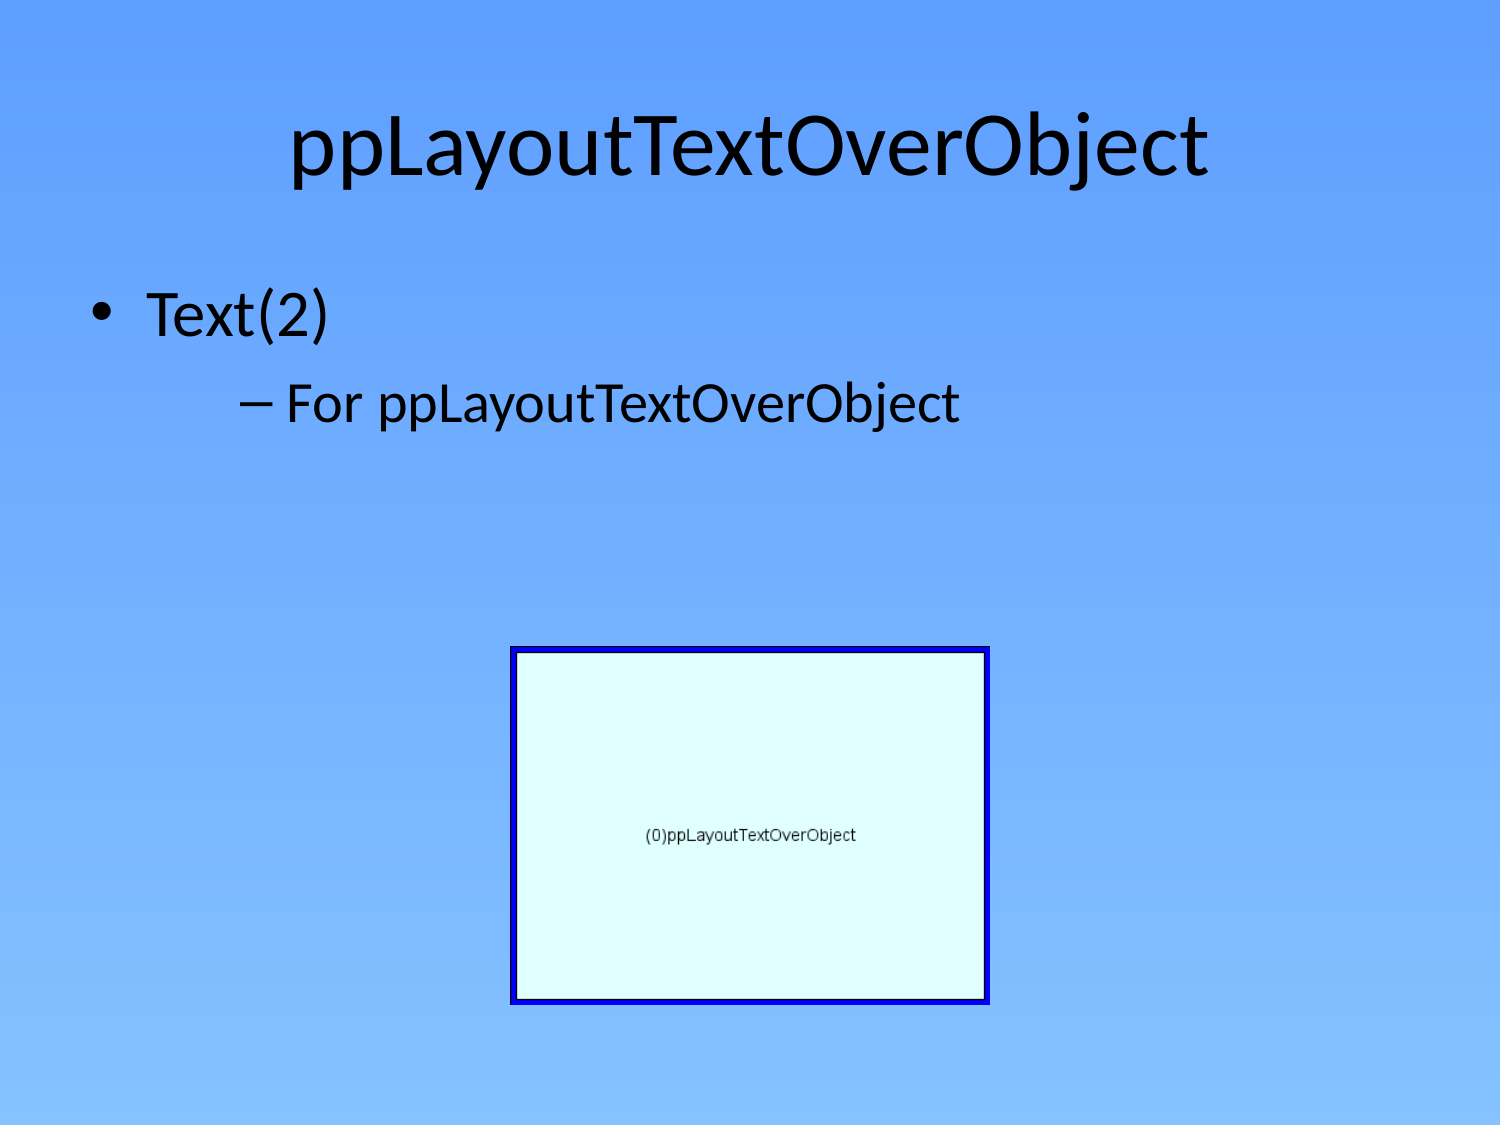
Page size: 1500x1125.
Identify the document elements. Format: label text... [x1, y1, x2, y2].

picture [510, 646, 990, 1006]
title ppLayoutTextOverObject [75, 45, 1426, 233]
list Text(2) For ppLayoutTextOverObject [75, 262, 1426, 622]
